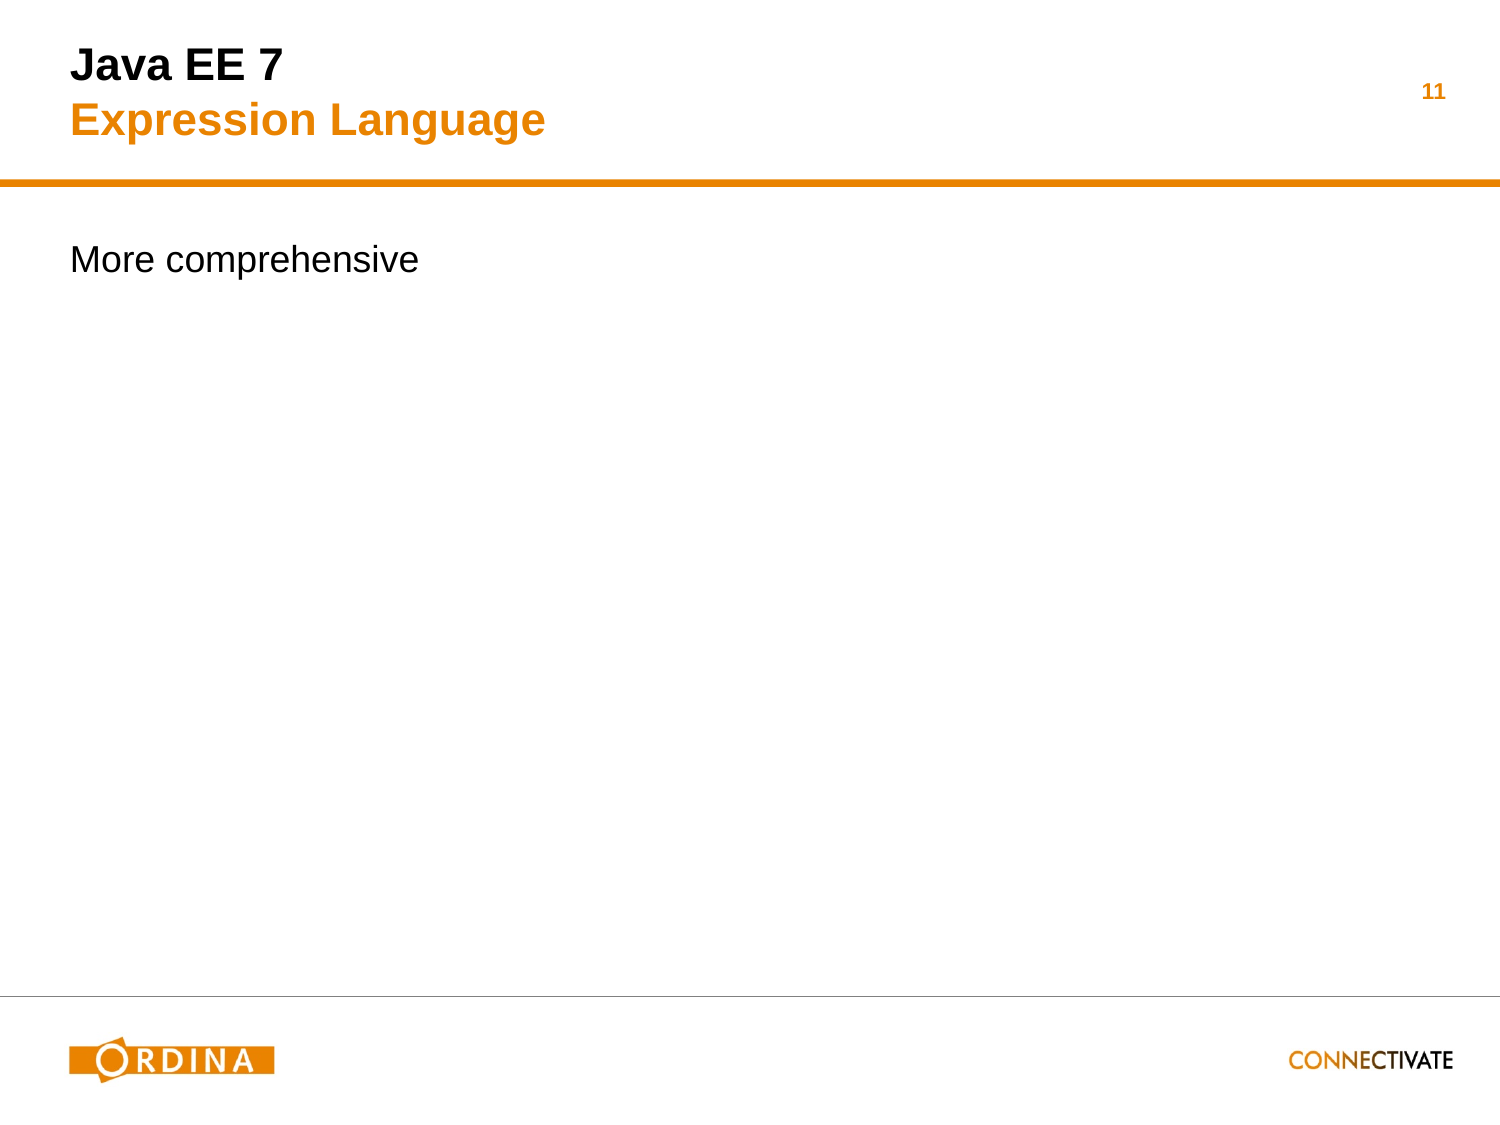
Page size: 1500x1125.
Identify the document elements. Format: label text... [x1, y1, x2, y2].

slide_number <number> [1397, 69, 1462, 121]
picture [1287, 1048, 1455, 1071]
picture [64, 1032, 279, 1087]
list More comprehensive [54, 227, 1462, 979]
title Java EE 7 Expression Language [54, 0, 1397, 180]
